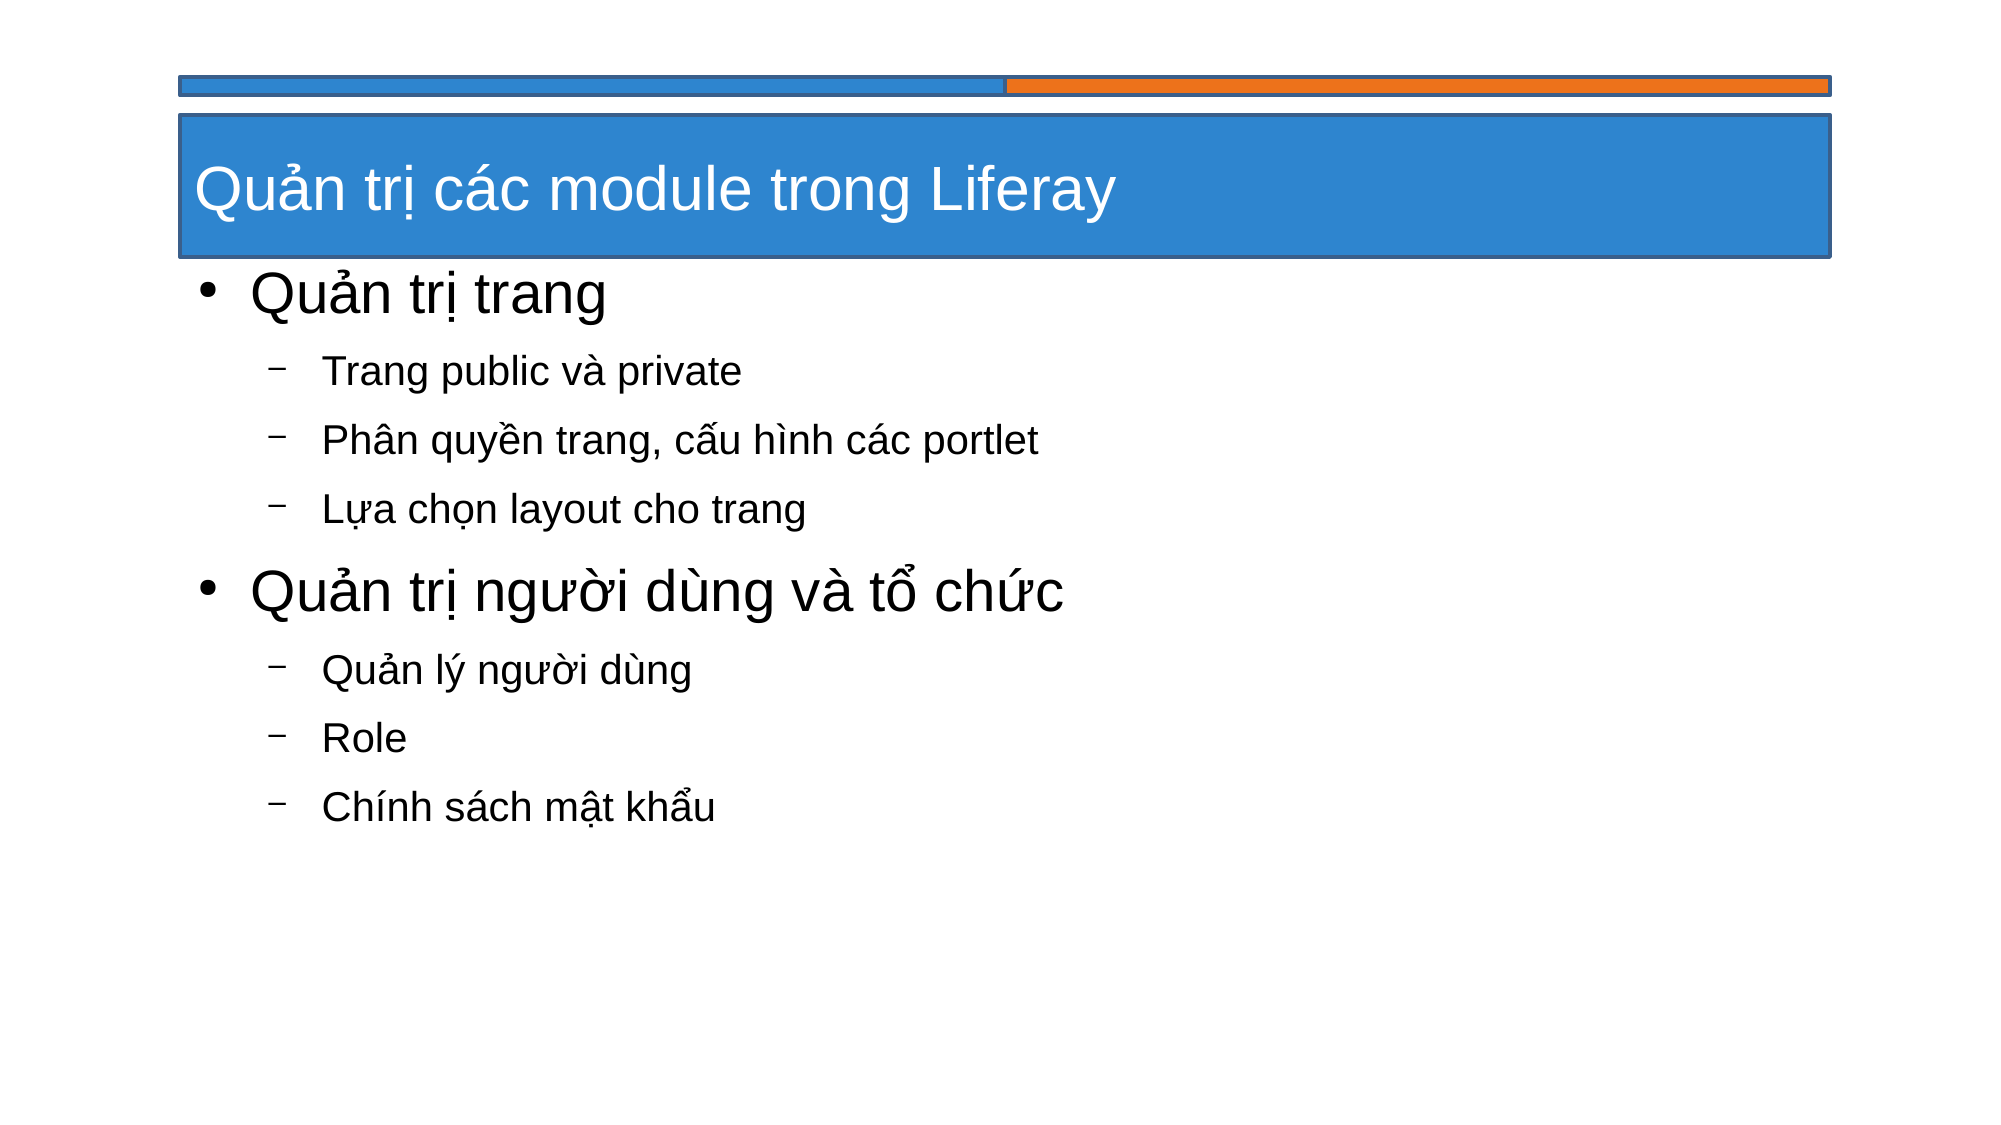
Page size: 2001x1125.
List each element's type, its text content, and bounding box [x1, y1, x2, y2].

text_box [179, 76, 1831, 96]
list Quản trị trang Trang public và private Phân quyền trang, cấu hình các portlet Lựa chọn layout cho trang Quản trị người dùng và tổ chức Quản lý người dùng Role Chính sách mật khẩu [180, 263, 1831, 916]
text_box Quản trị các module trong Liferay [180, 114, 1830, 257]
